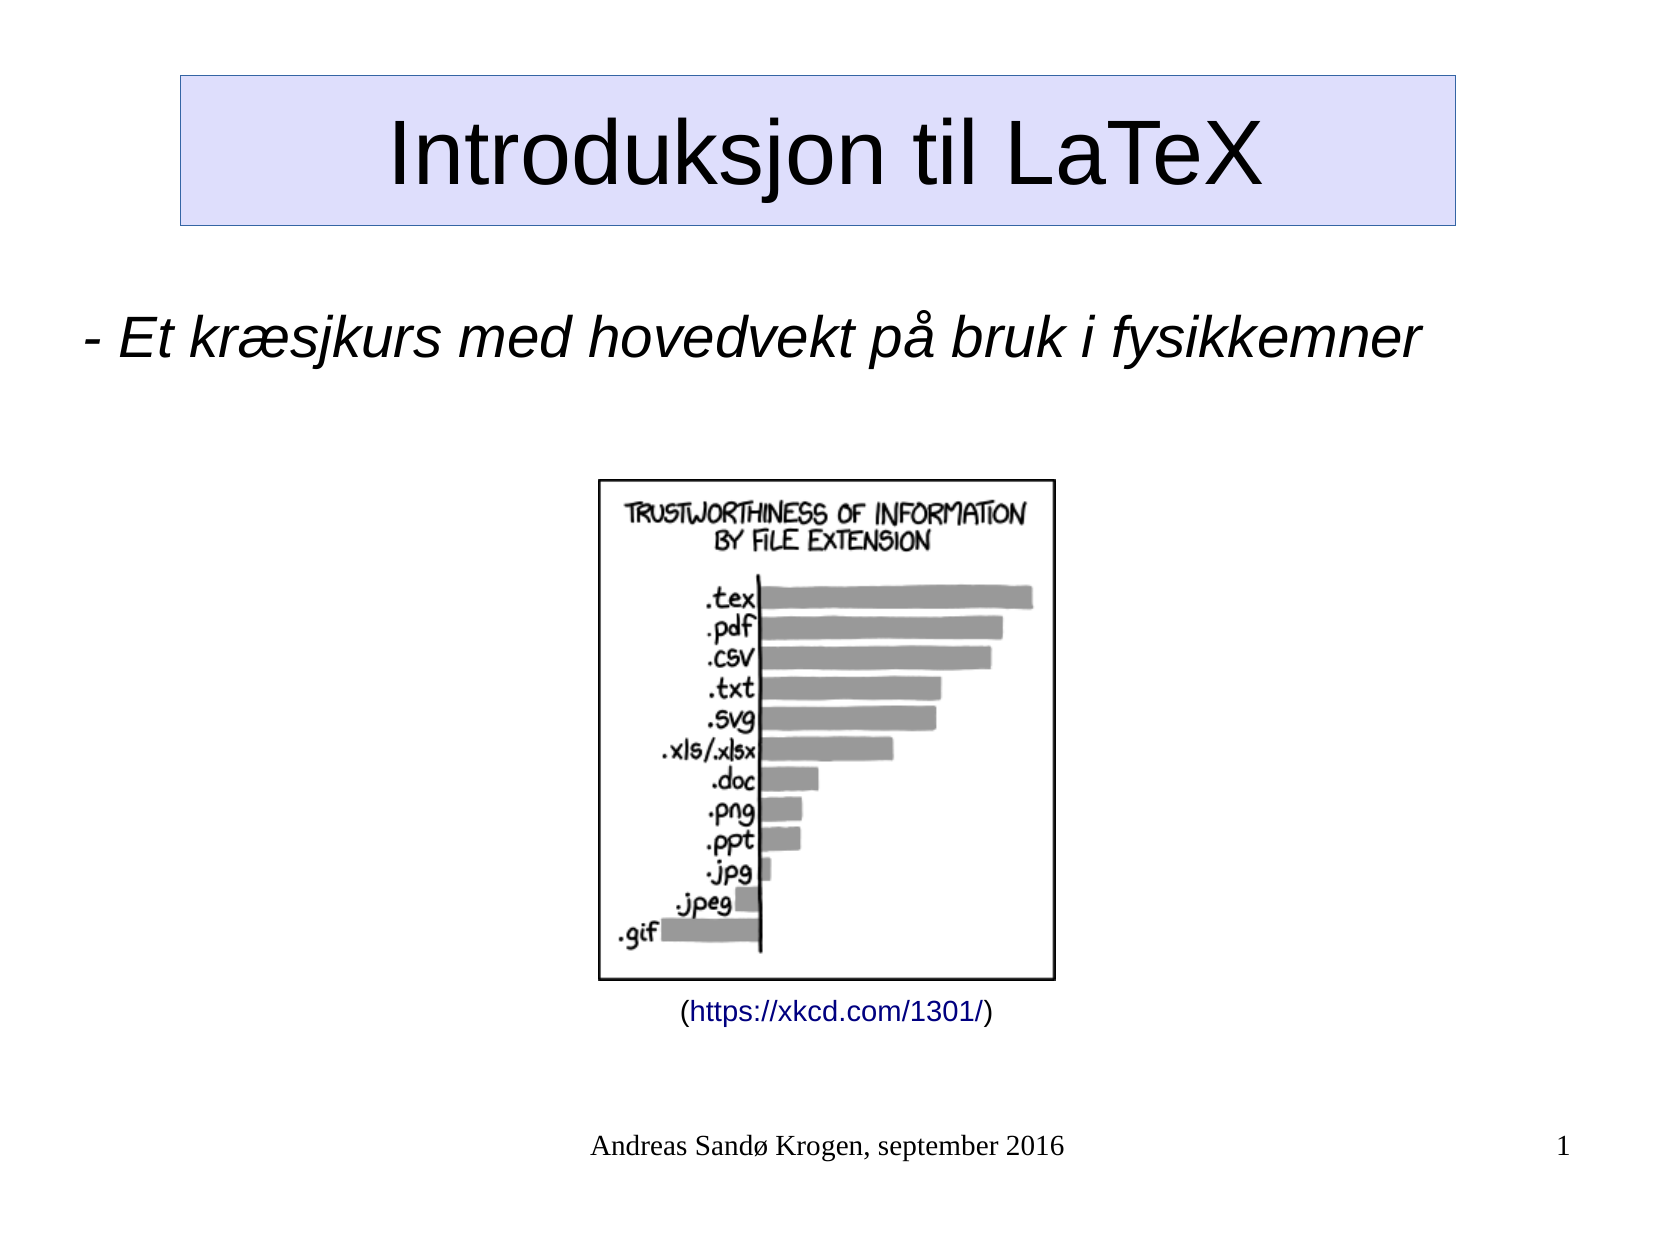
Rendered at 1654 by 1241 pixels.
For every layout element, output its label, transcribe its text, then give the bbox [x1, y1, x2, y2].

picture [598, 479, 1056, 981]
subtitle - Et kræsjkurs med hovedvekt på bruk i fysikkemner [82, 270, 1571, 406]
title Introduksjon til LaTeX [82, 49, 1571, 257]
text_box (https://xkcd.com/1301/) [665, 987, 1008, 1036]
